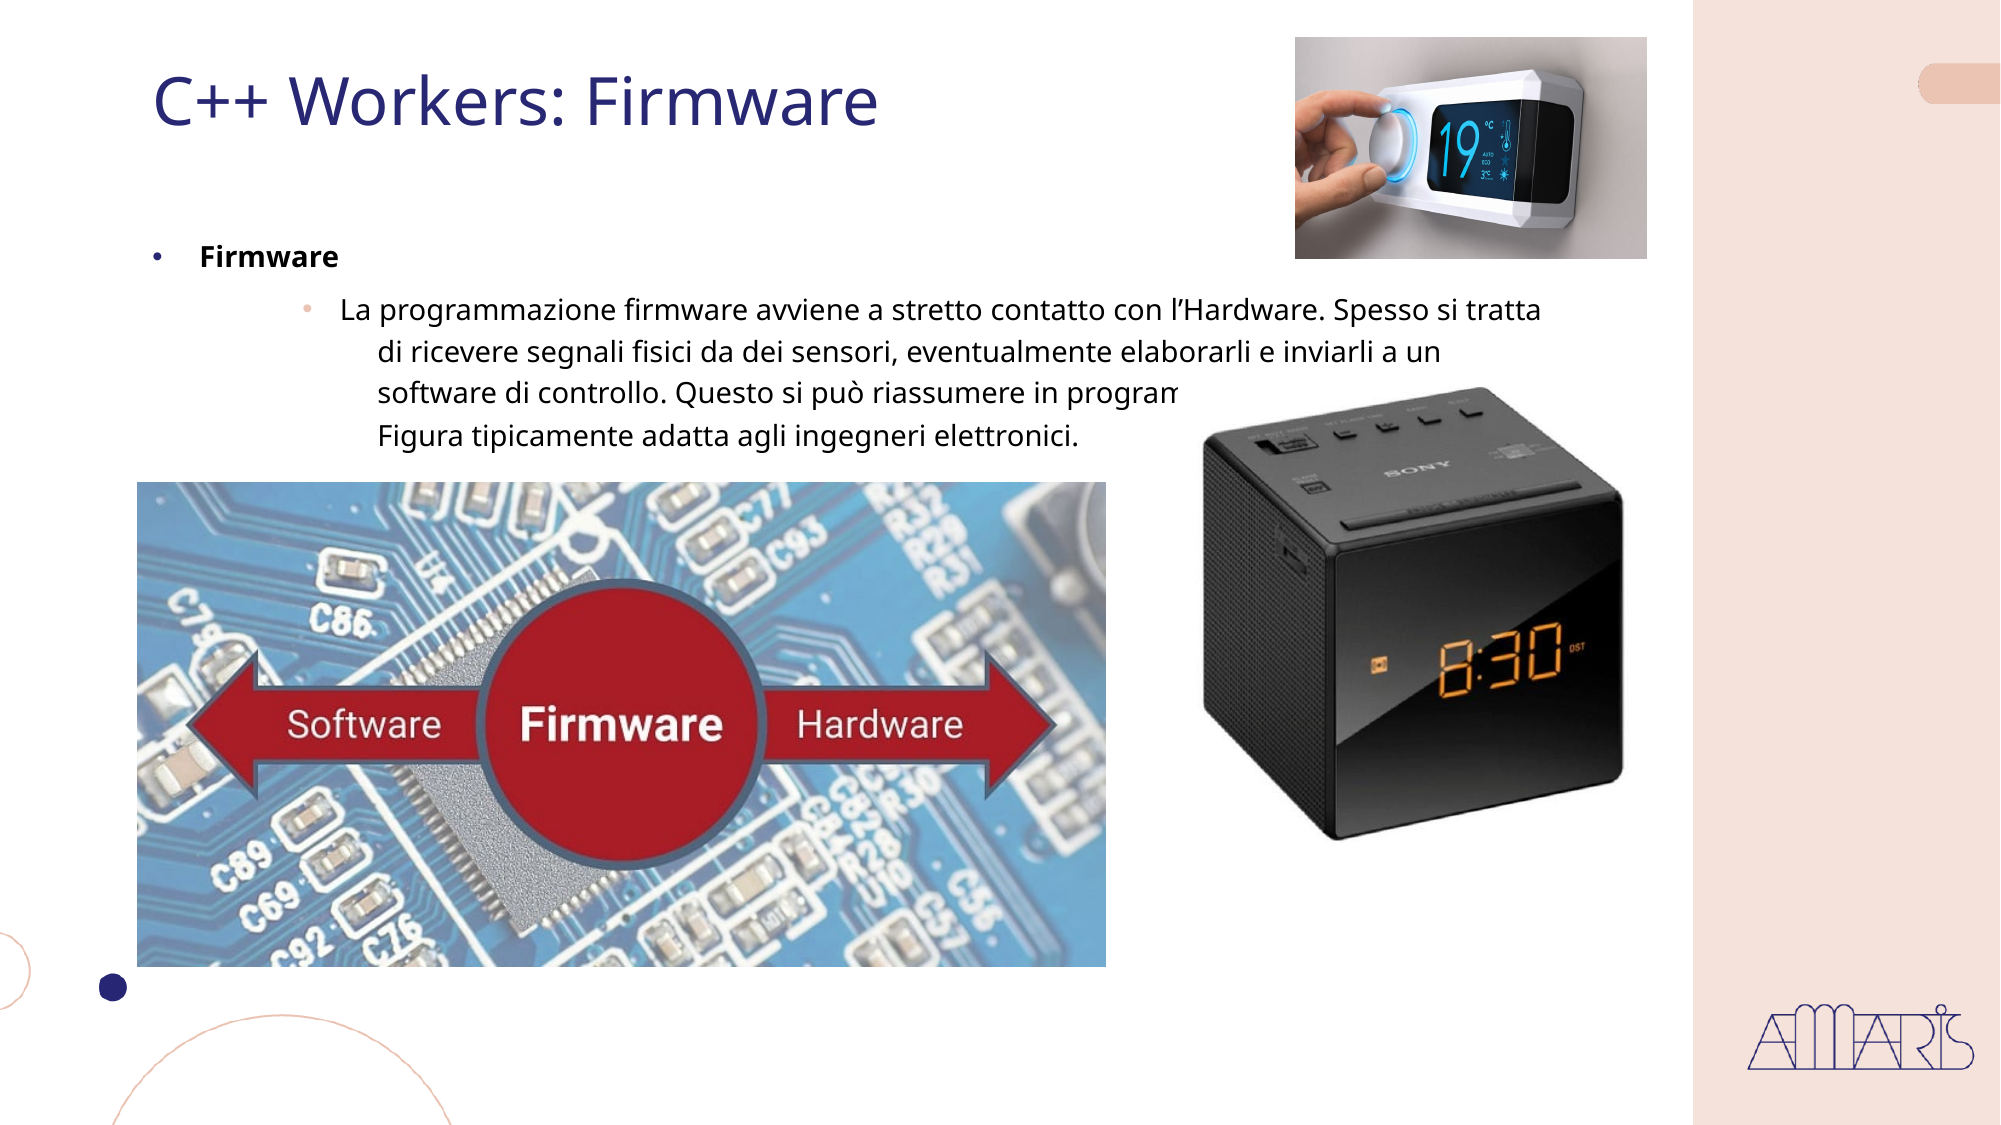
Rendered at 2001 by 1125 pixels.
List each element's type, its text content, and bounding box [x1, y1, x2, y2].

title C++ Workers: Firmware [137, 59, 1295, 148]
picture [1295, 37, 1647, 259]
list Firmware La programmazione firmware avviene a stretto contatto con l’Hardware. Spesso si tratta di ricevere segnali fisici da dei sensori, eventualmente elaborarli e inviarli a un software di controllo. Questo si può riassumere in programmazione di driver. Figura tipicamente adatta agli ingegneri elettronici. [137, 223, 1574, 564]
picture [1178, 380, 1647, 848]
picture [137, 482, 1106, 967]
